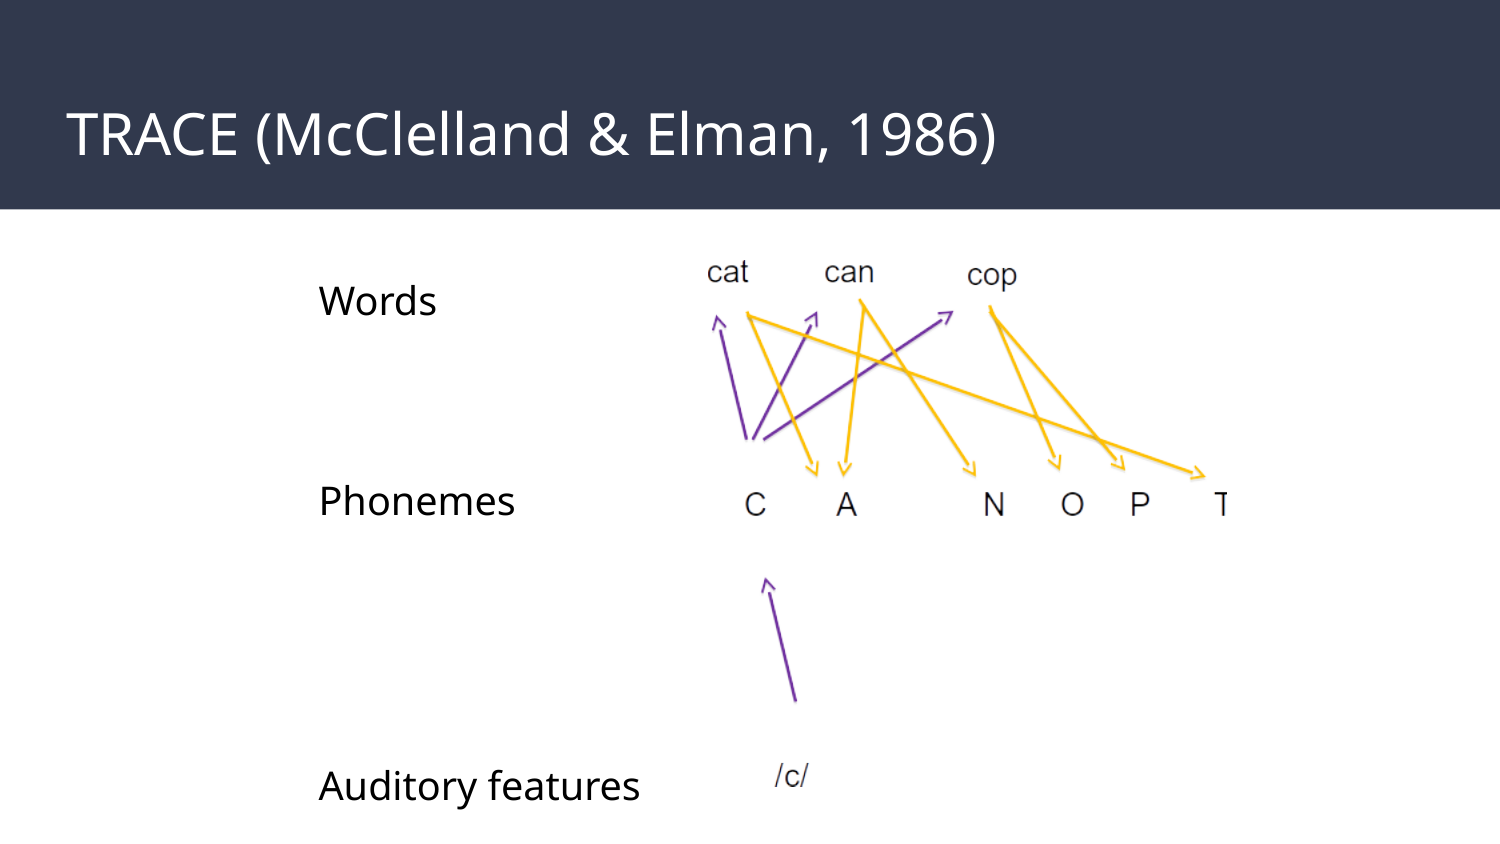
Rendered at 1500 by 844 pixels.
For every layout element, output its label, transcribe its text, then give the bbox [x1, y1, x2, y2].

title TRACE (McClelland & Elman, 1986) [51, 82, 1449, 185]
text_box Words Phonemes Auditory features [303, 260, 669, 817]
picture [708, 260, 1227, 787]
